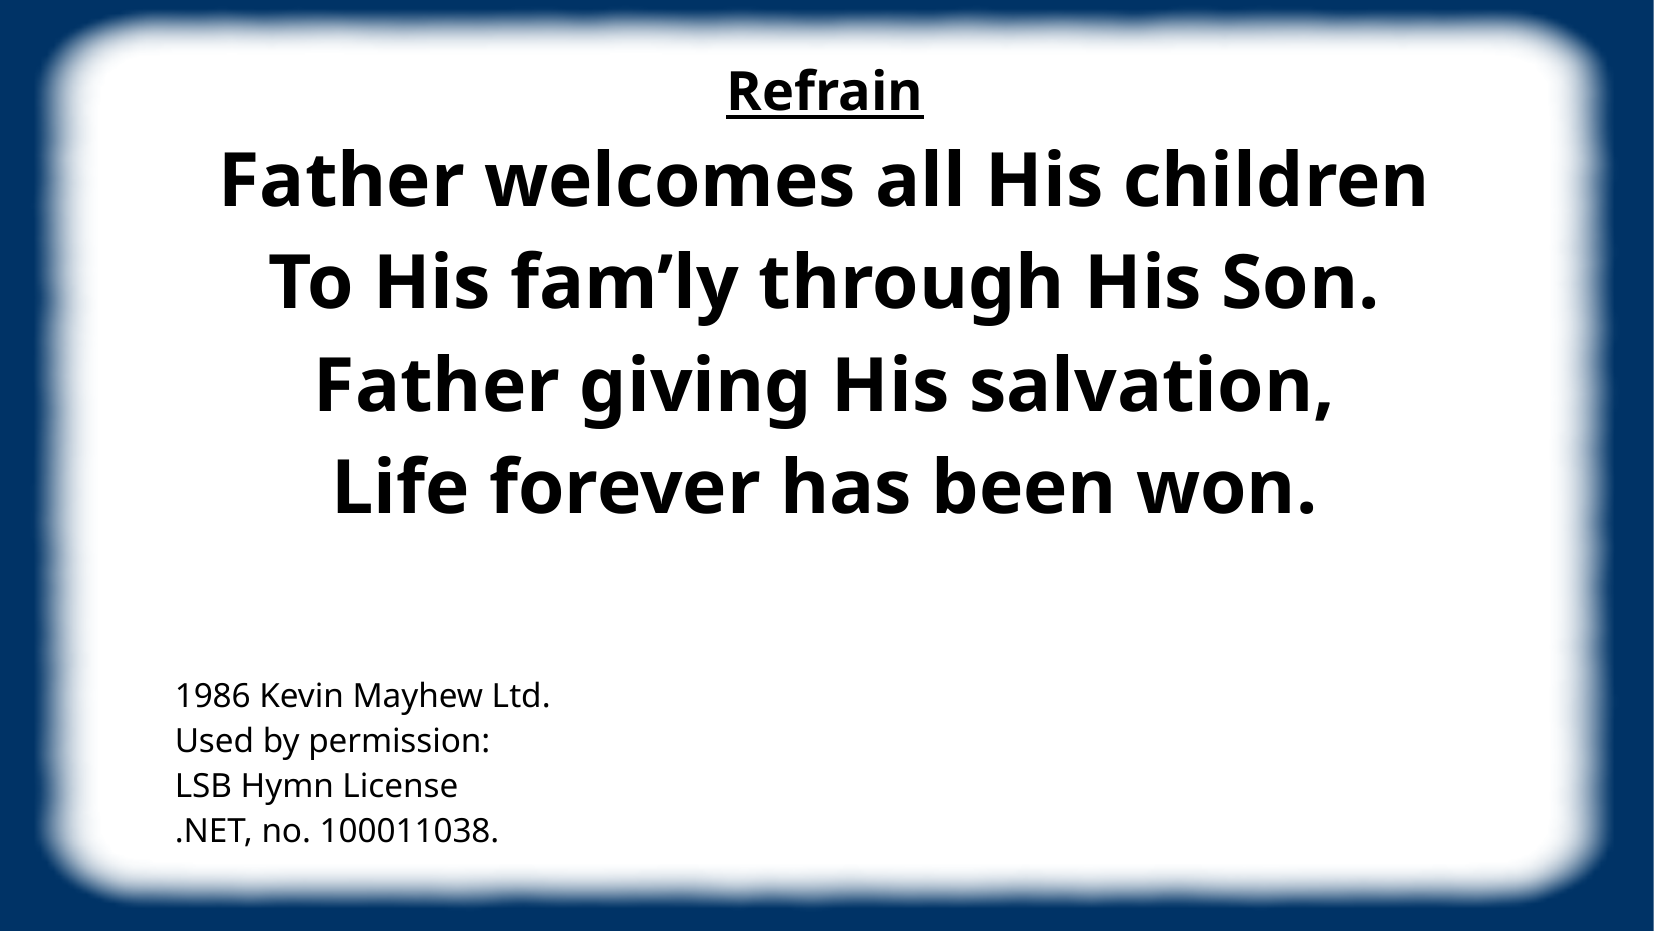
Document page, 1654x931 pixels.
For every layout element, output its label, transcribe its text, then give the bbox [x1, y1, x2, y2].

text_box Refrain Father welcomes all His children To His fam’ly through His Son. Father giving His salvation, Life forever has been won. 1986 Kevin Mayhew Ltd. Used by permission: LSB Hymn License .NET, no. 100011038. [90, 45, 1561, 842]
picture [0, 0, 1654, 931]
